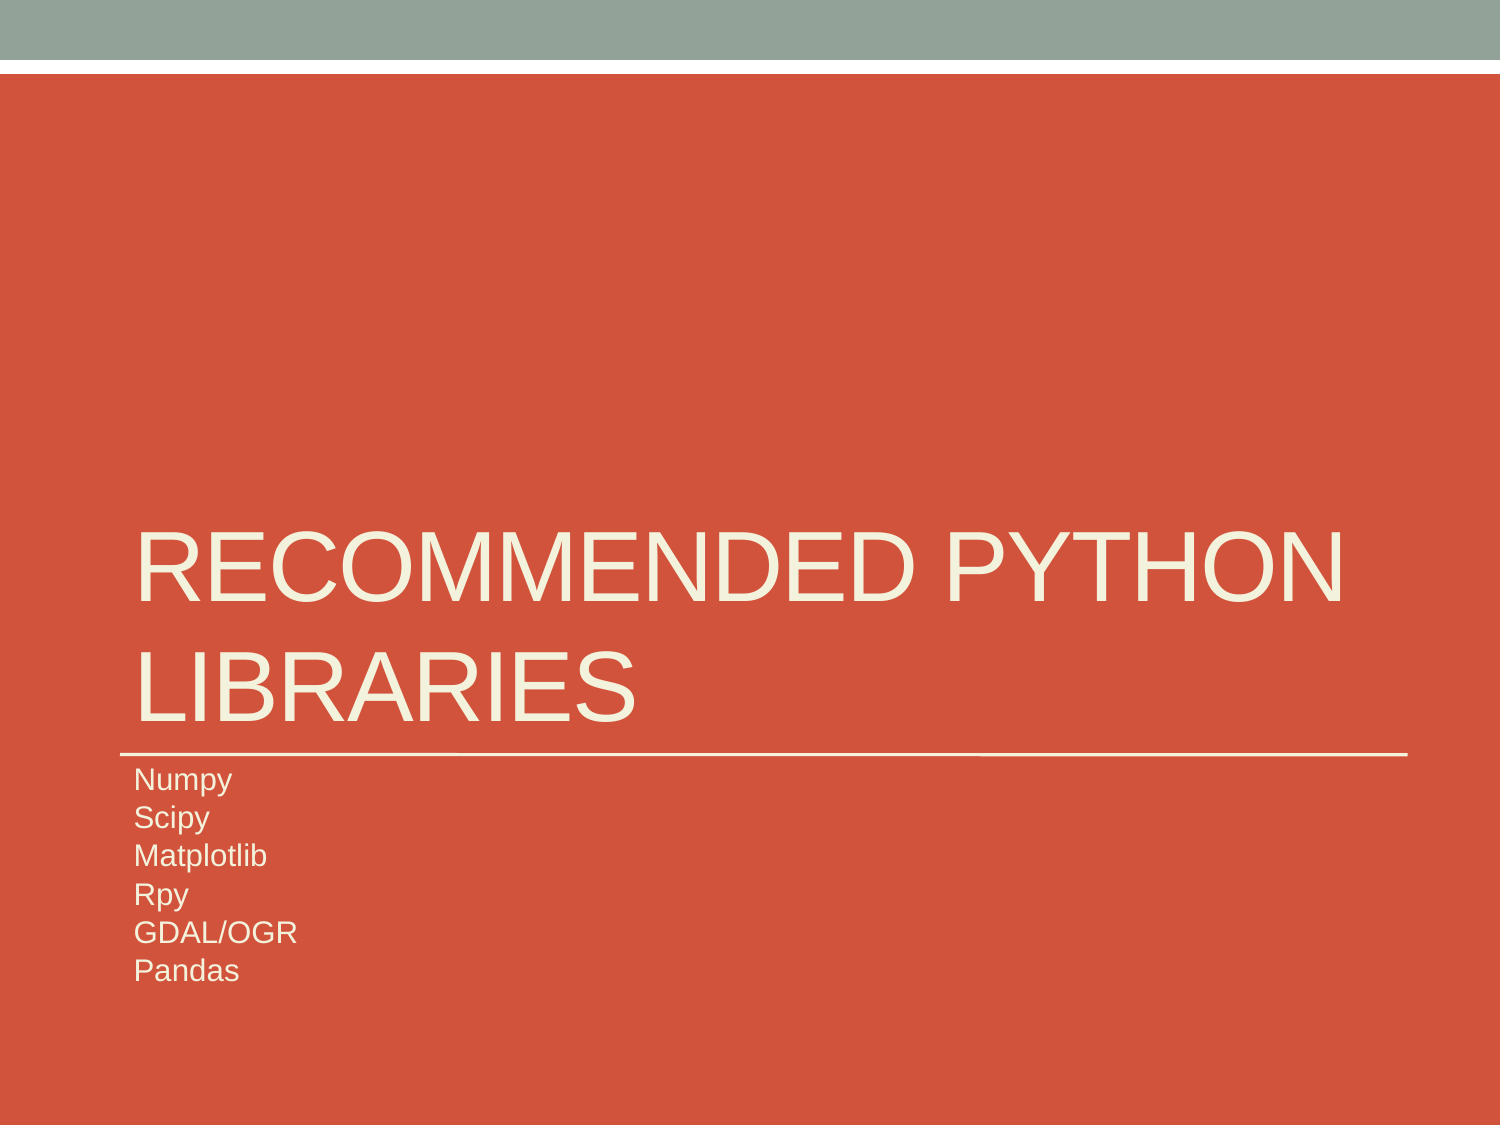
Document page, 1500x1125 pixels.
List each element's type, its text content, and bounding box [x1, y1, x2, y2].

list Numpy Scipy Matplotlib Rpy GDAL/OGR Pandas [118, 758, 1394, 1006]
title Recommended Python Libraries [118, 387, 1394, 749]
